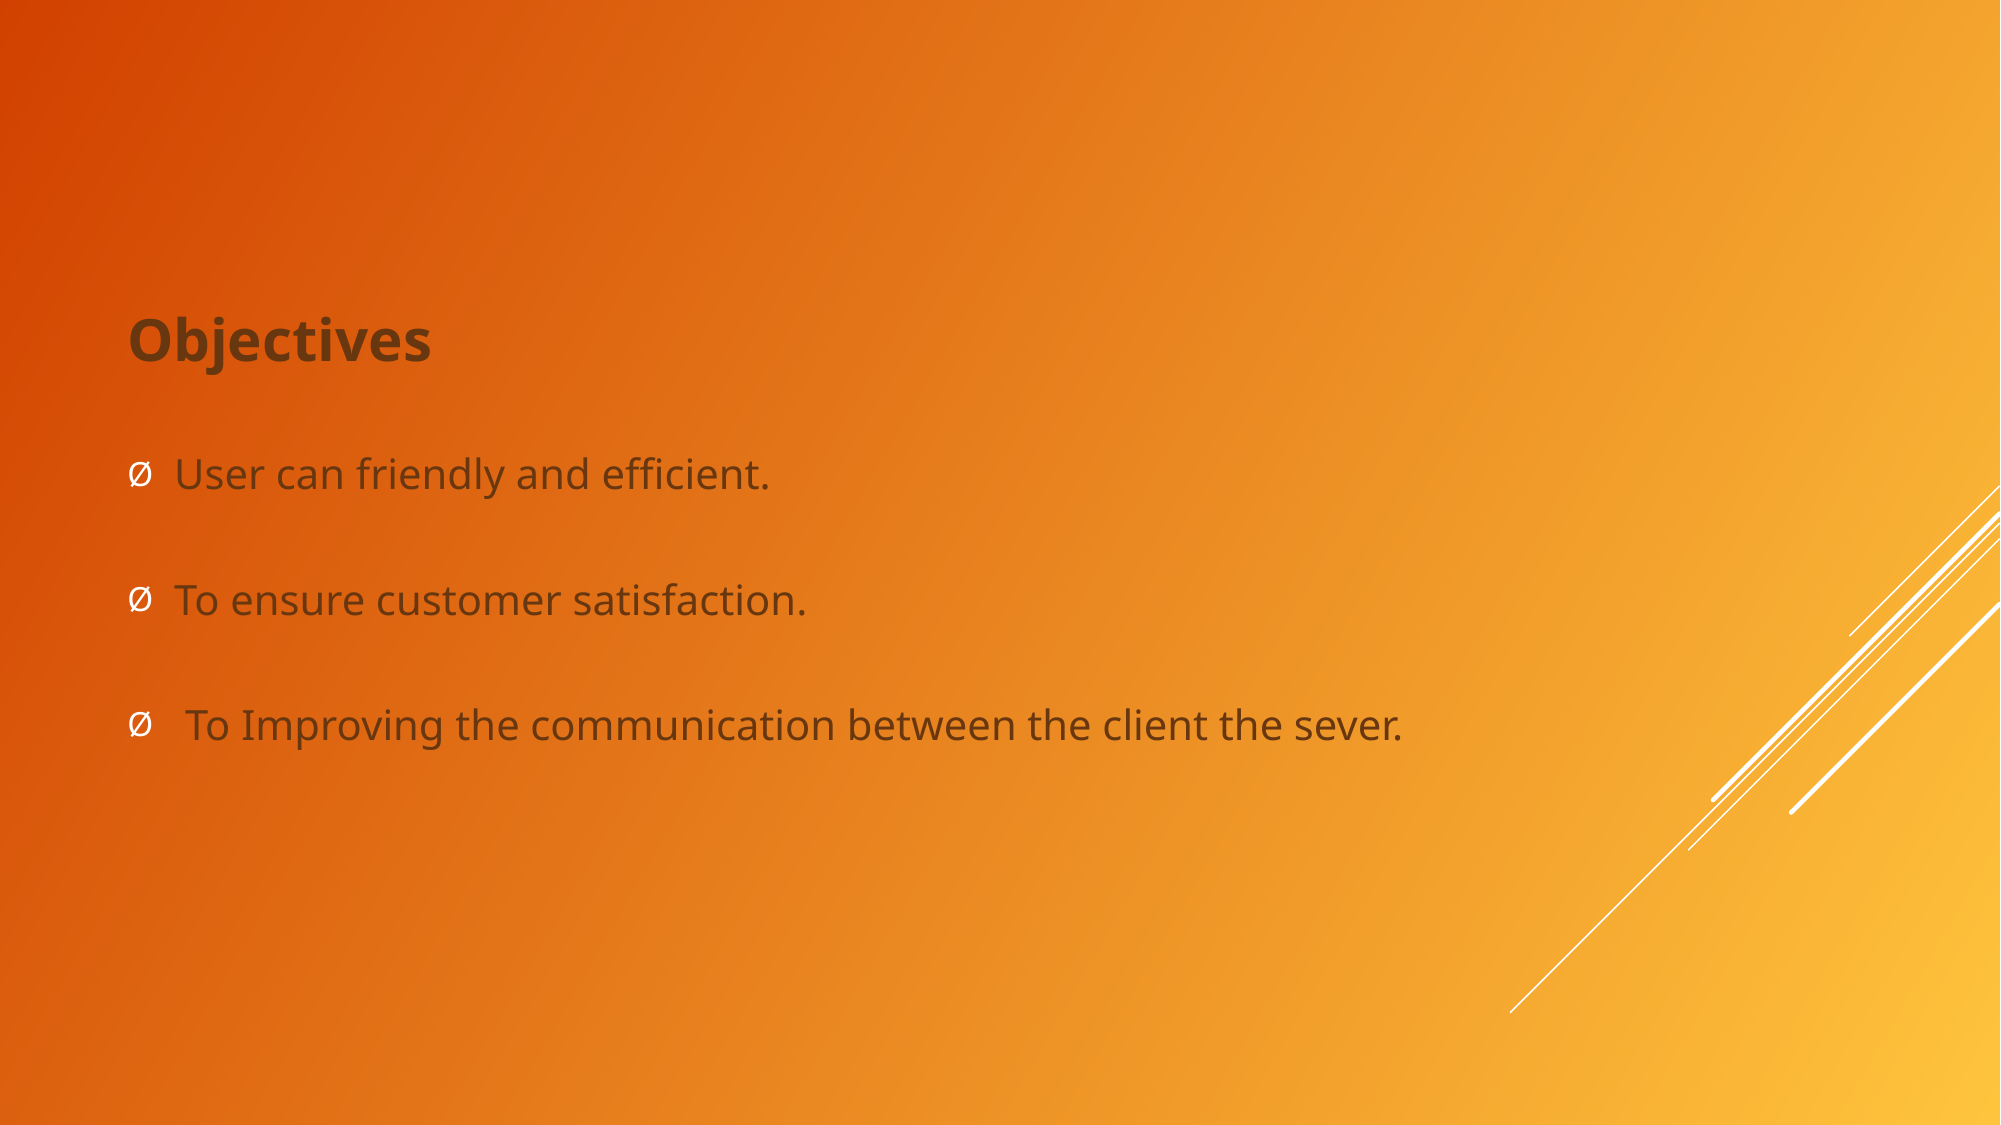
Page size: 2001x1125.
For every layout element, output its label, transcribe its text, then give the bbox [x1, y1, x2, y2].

list Objectives User can friendly and efficient. To ensure customer satisfaction. To Improving the communication between the client the sever. [112, 17, 1513, 1034]
